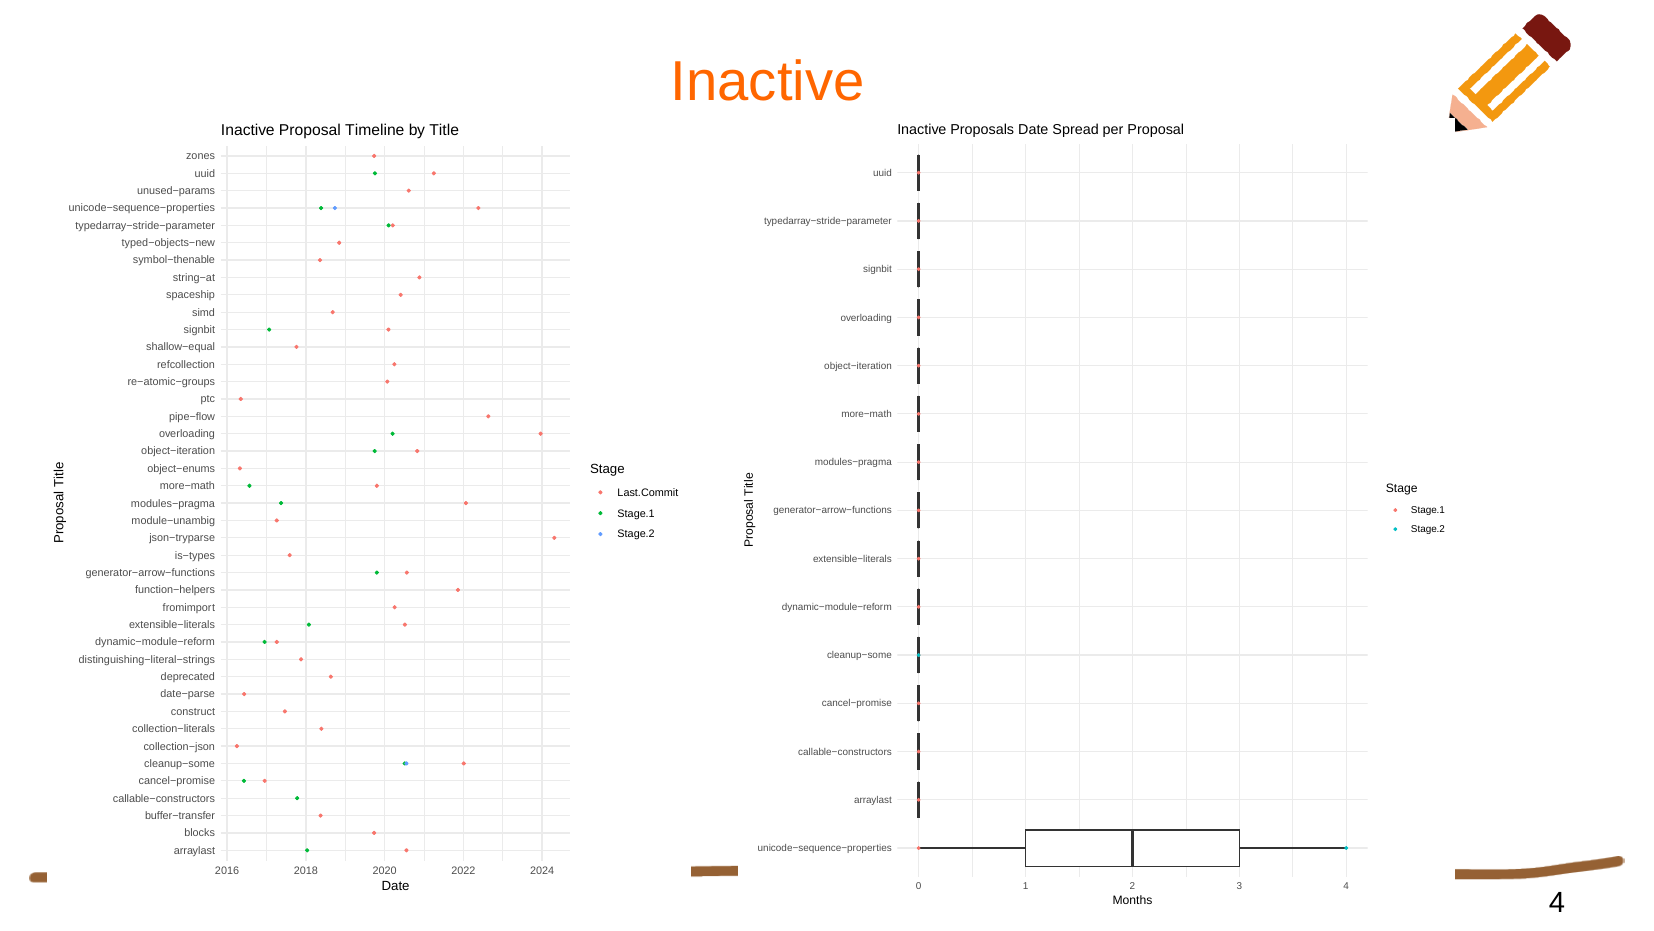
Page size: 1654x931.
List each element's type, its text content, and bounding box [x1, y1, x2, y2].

title Inactive [88, 29, 1447, 133]
picture [29, 14, 1625, 914]
